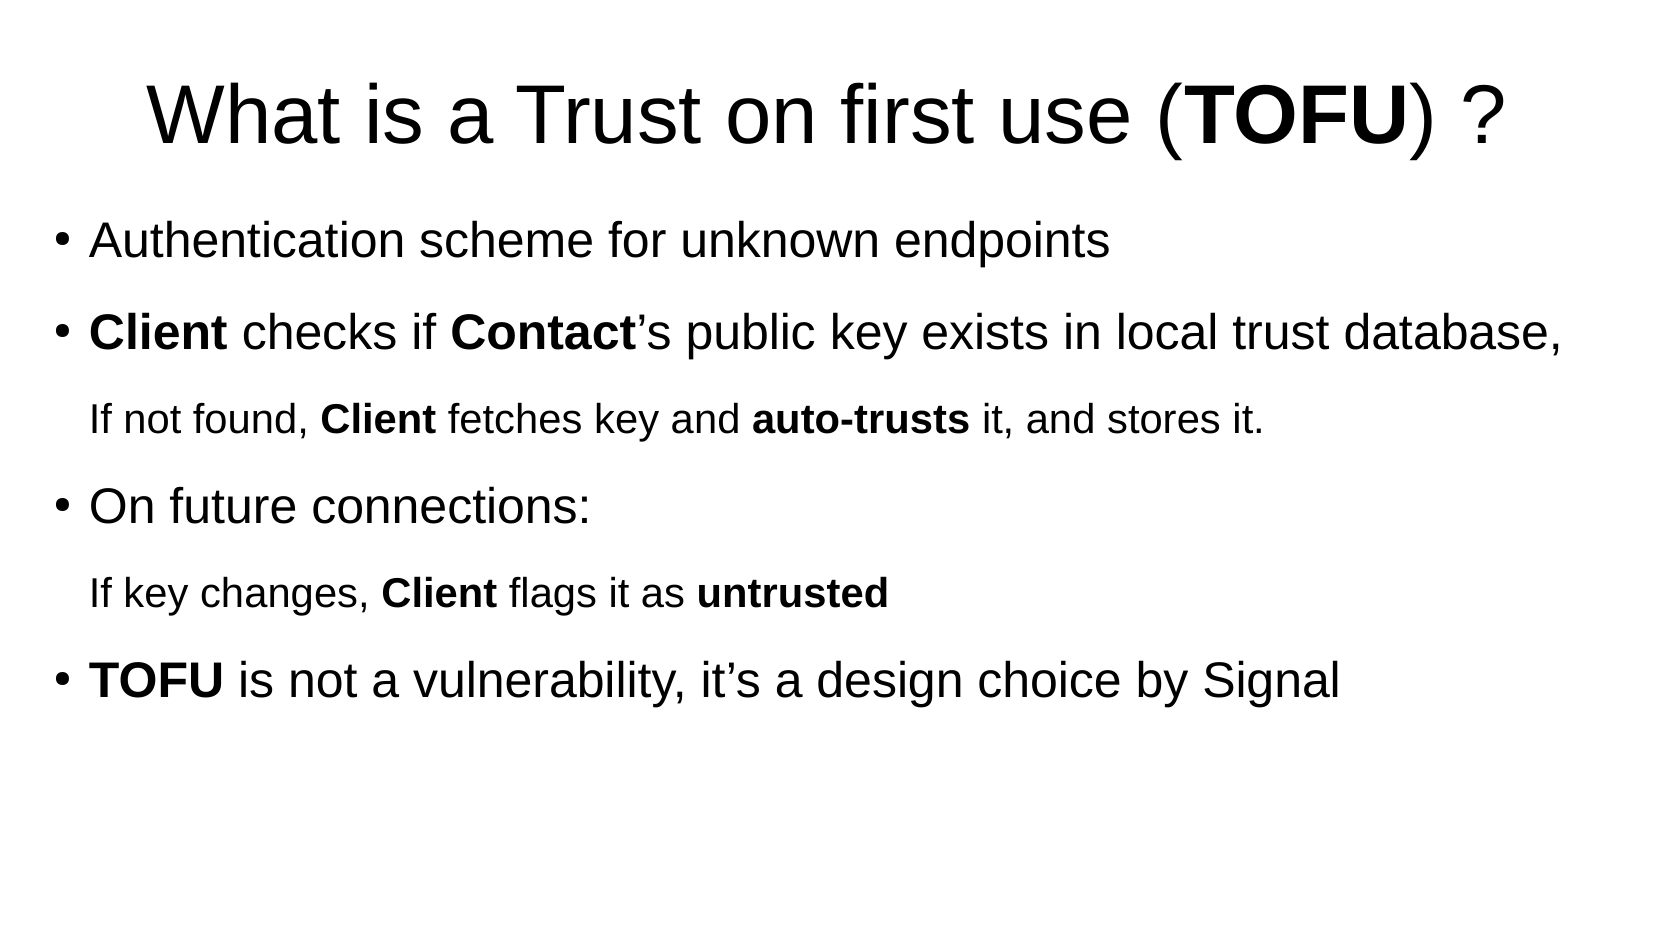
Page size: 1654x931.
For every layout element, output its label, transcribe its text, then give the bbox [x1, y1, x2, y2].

title What is a Trust on first use (TOFU) ? [82, 37, 1571, 193]
text_box Authentication scheme for unknown endpoints Client checks if Contact’s public key exists in local trust database, If not found, Client fetches key and auto-trusts it, and stores it. On future connections: If key changes, Client flags it as untrusted TOFU is not a vulnerability, it’s a design choice by Signal [38, 204, 1652, 929]
